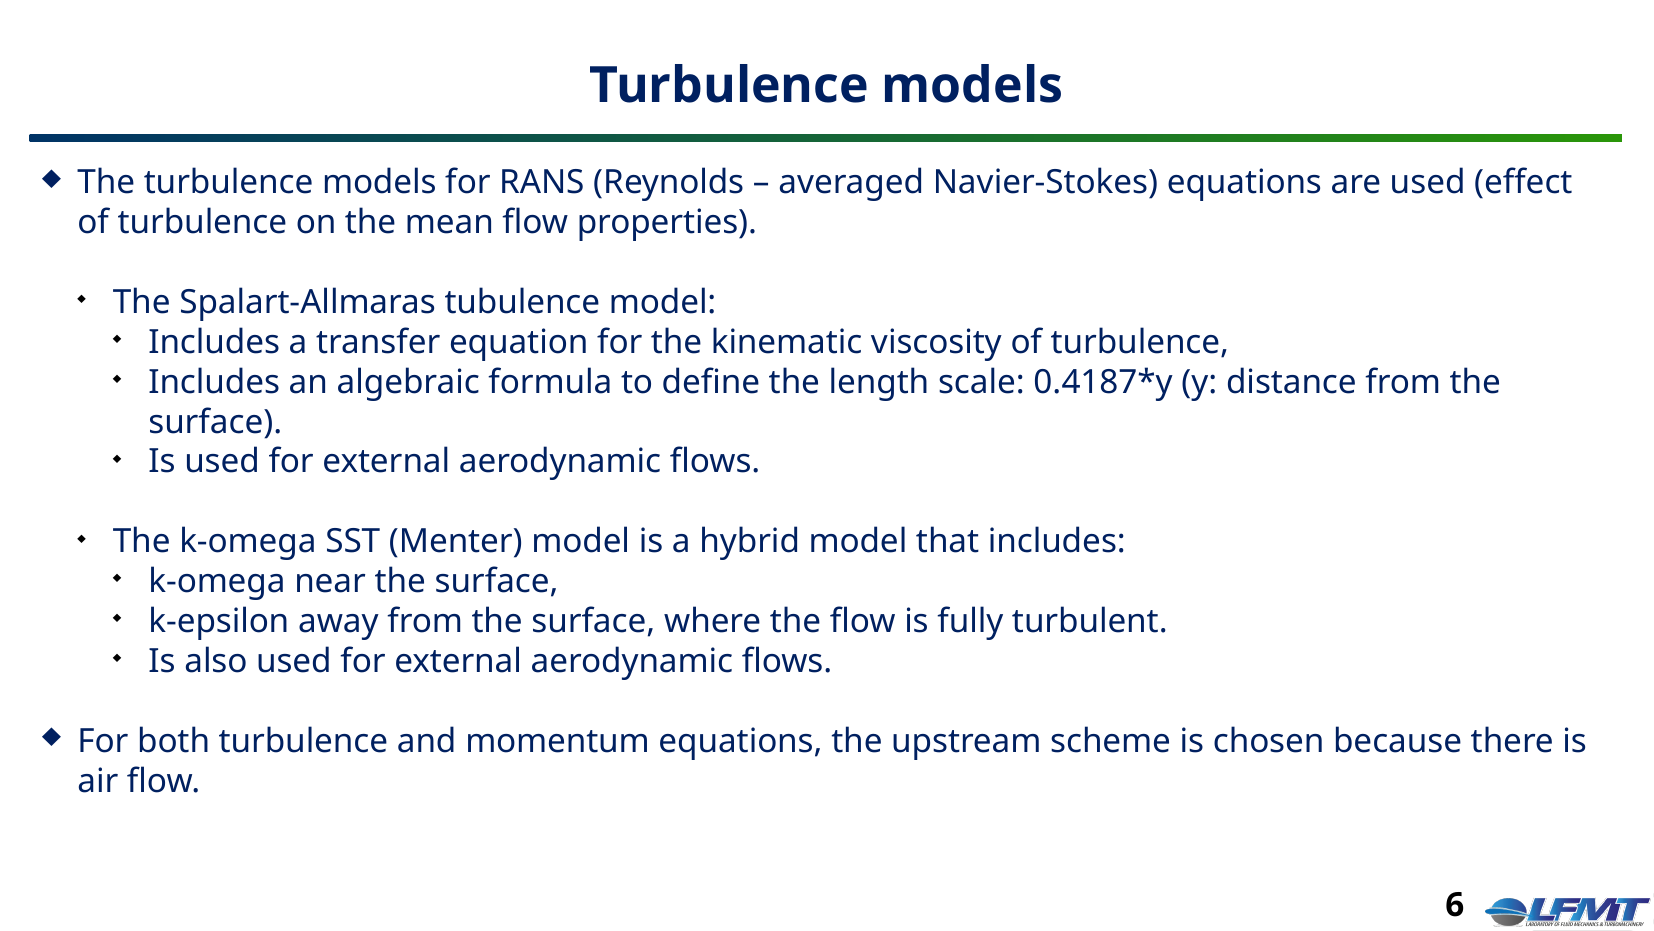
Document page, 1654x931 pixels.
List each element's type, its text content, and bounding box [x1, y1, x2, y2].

slide_number <αριθμός> [1093, 880, 1480, 931]
text_box [1525, 886, 1654, 931]
title Turbulence models [28, 34, 1625, 130]
text_box The turbulence models for RANS (Reynolds – averaged Navier-Stokes) equations are used (effect of turbulence on the mean flow properties). The Spalart-Allmaras tubulence model: Includes a transfer equation for the kinematic viscosity of turbulence, Includes an algebraic formula to define the length scale: 0.4187*y (y: distance from the surface). Is used for external aerodynamic flows. The k-omega SST (Menter) model is a hybrid model that includes: k-omega near the surface, k-epsilon away from the surface, where the flow is fully turbulent. Is also used for external aerodynamic flows. For both turbulence and momentum equations, the upstream scheme is chosen because there is air flow. [27, 152, 1628, 852]
picture [1485, 893, 1651, 931]
